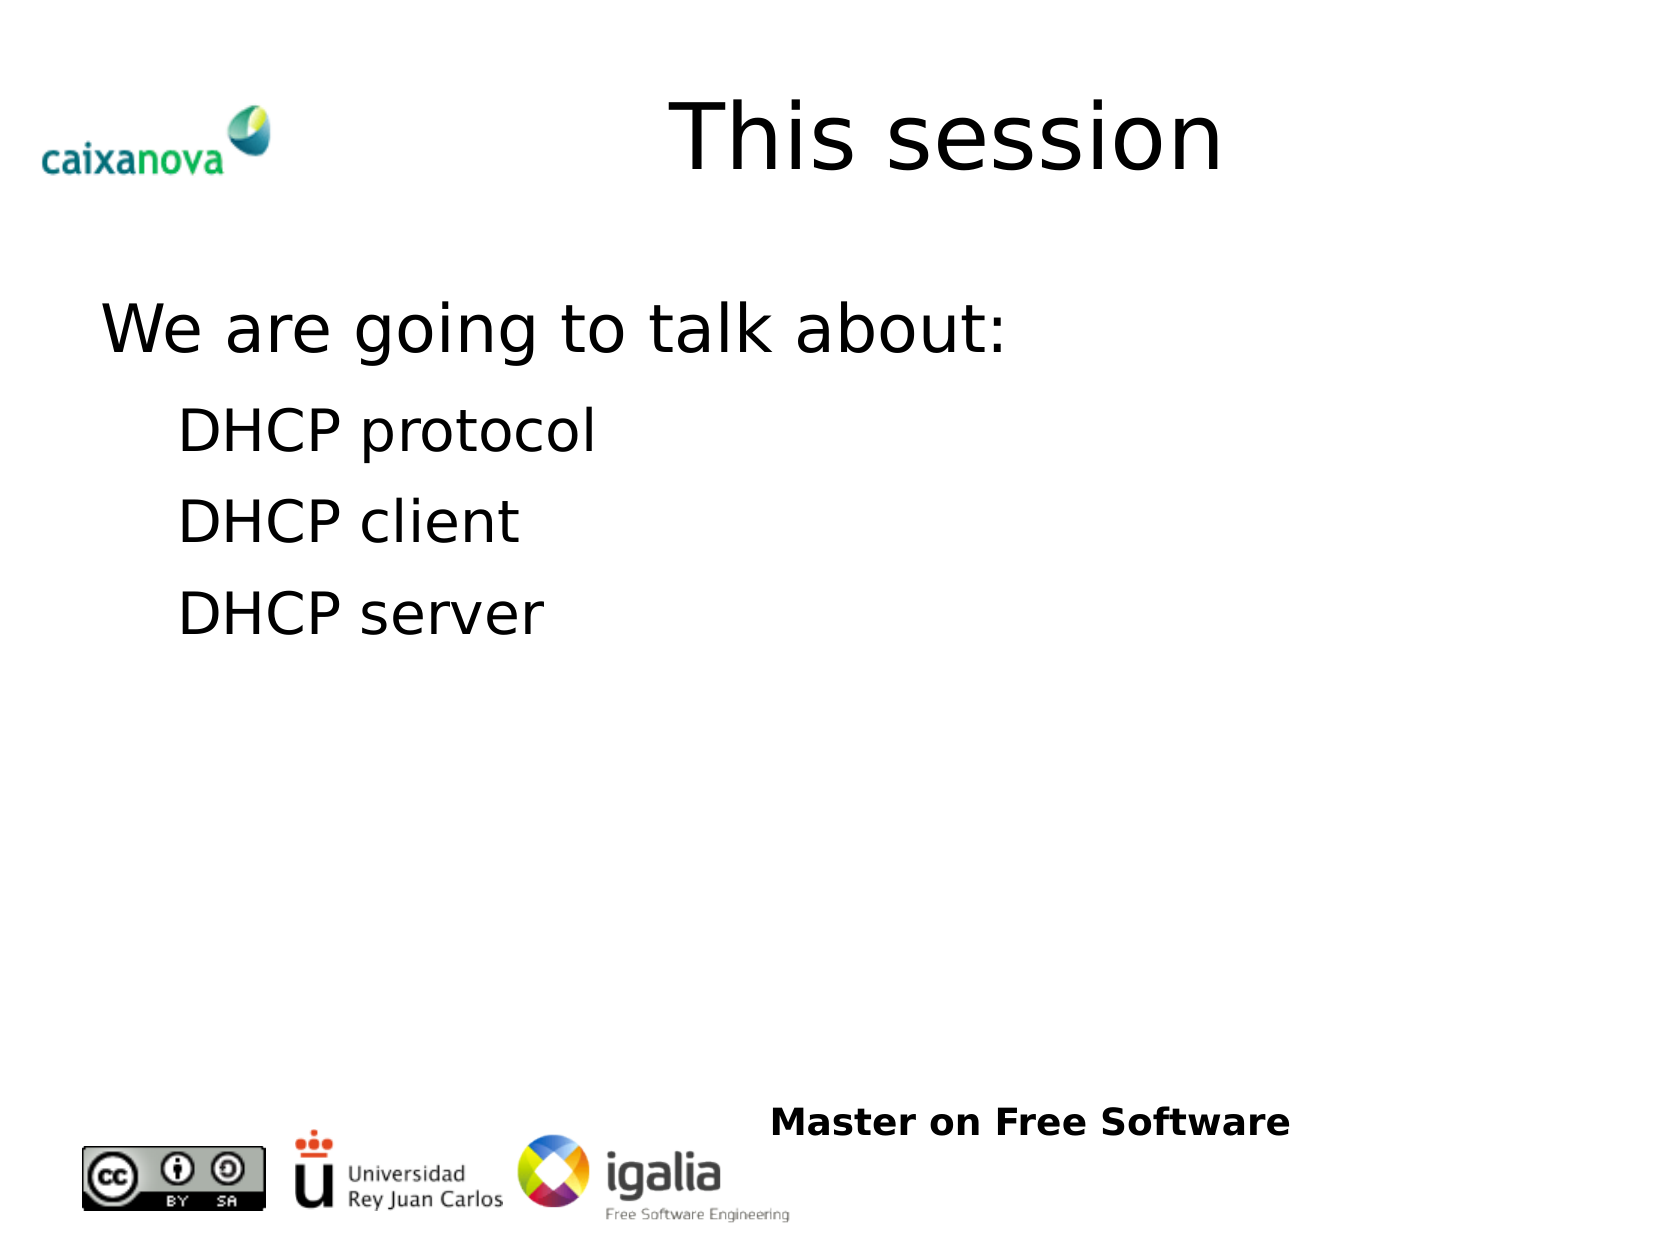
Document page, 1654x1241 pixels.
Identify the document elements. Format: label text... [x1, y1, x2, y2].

picture [295, 1121, 811, 1235]
picture [29, 73, 284, 207]
picture [82, 1146, 266, 1211]
title This session [295, 38, 1601, 237]
list We are going to talk about: DHCP protocol DHCP client DHCP server [82, 290, 1571, 1093]
